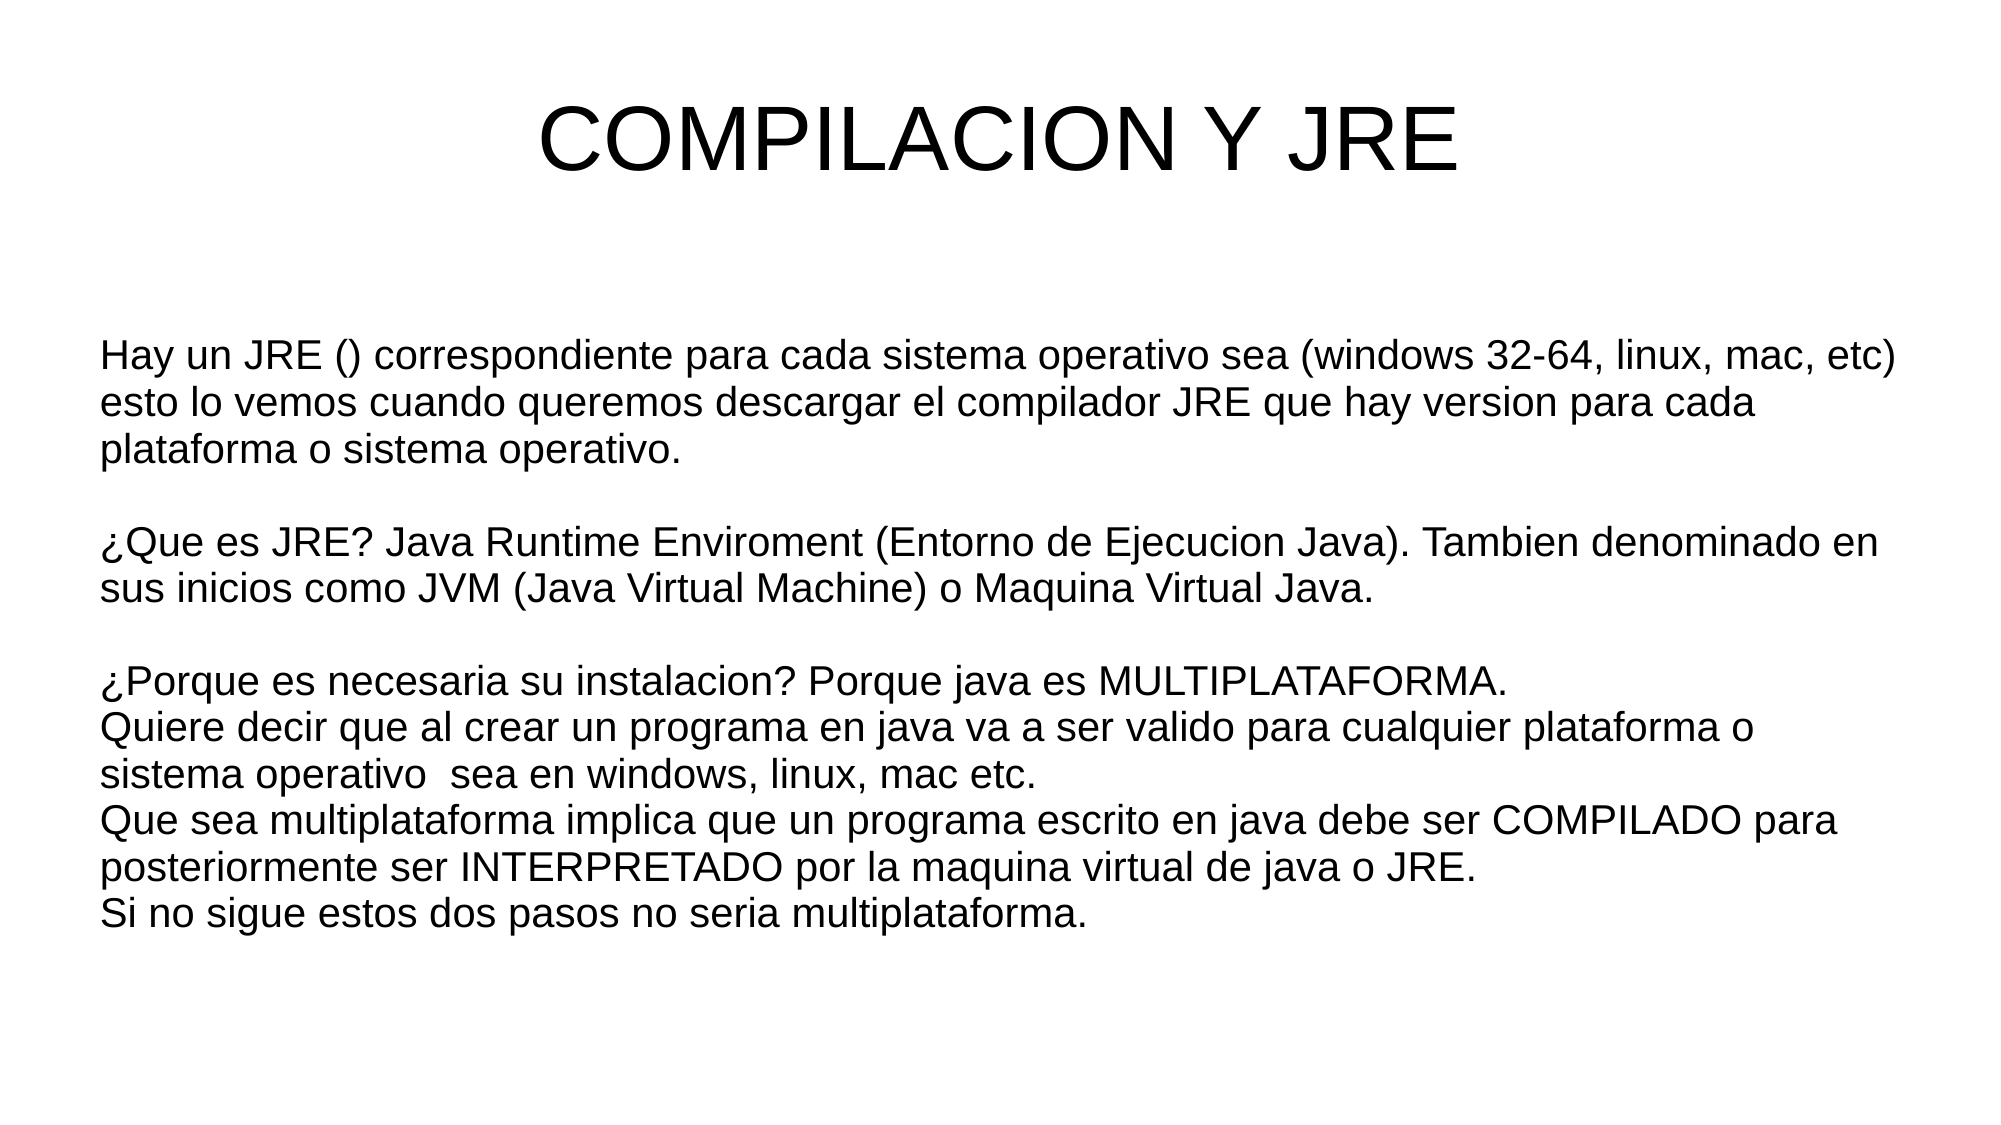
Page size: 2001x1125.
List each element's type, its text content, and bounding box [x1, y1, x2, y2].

title COMPILACION Y JRE [99, 44, 1900, 233]
subtitle Hay un JRE () correspondiente para cada sistema operativo sea (windows 32-64, linux, mac, etc) esto lo vemos cuando queremos descargar el compilador JRE que hay version para cada plataforma o sistema operativo. ¿Que es JRE? Java Runtime Enviroment (Entorno de Ejecucion Java). Tambien denominado en sus inicios como JVM (Java Virtual Machine) o Maquina Virtual Java. ¿Porque es necesaria su instalacion? Porque java es MULTIPLATAFORMA. Quiere decir que al crear un programa en java va a ser valido para cualquier plataforma o sistema operativo sea en windows, linux, mac etc. Que sea multiplataforma implica que un programa escrito en java debe ser COMPILADO para posteriormente ser INTERPRETADO por la maquina virtual de java o JRE. Si no sigue estos dos pasos no seria multiplataforma. [99, 263, 1900, 1006]
